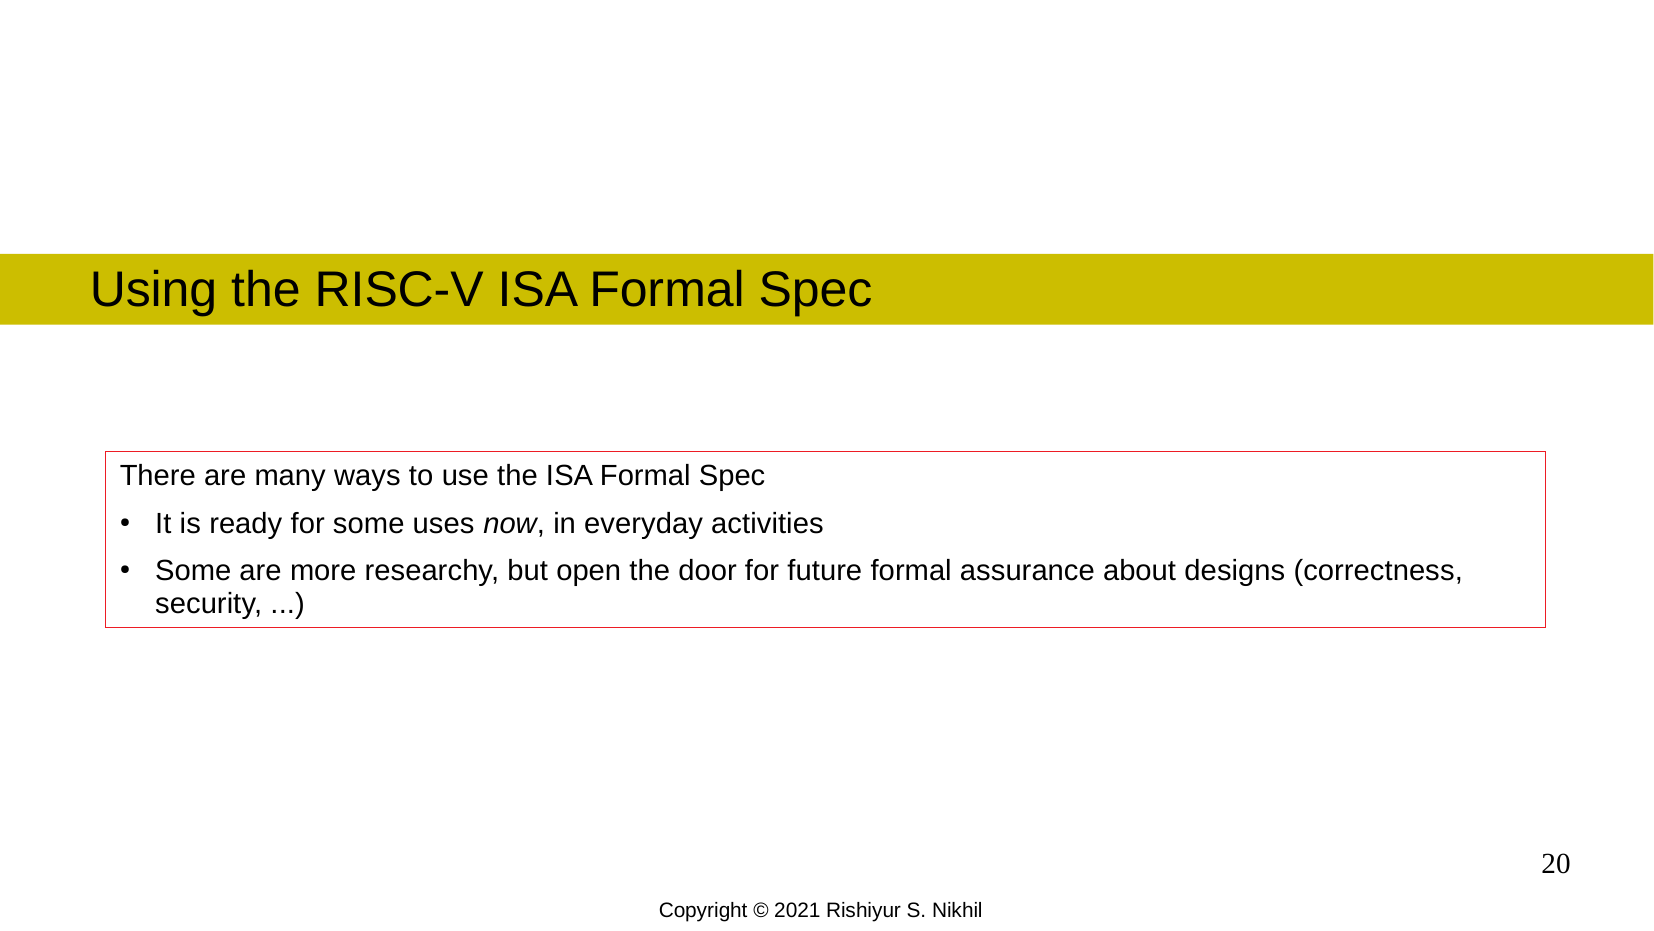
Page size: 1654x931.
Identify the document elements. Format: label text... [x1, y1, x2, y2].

text_box There are many ways to use the ISA Formal Spec It is ready for some uses now, in everyday activities Some are more researchy, but open the door for future formal assurance about designs (correctness, security, ...) [105, 451, 1546, 628]
text_box Using the RISC-V ISA Formal Spec [0, 253, 1654, 325]
